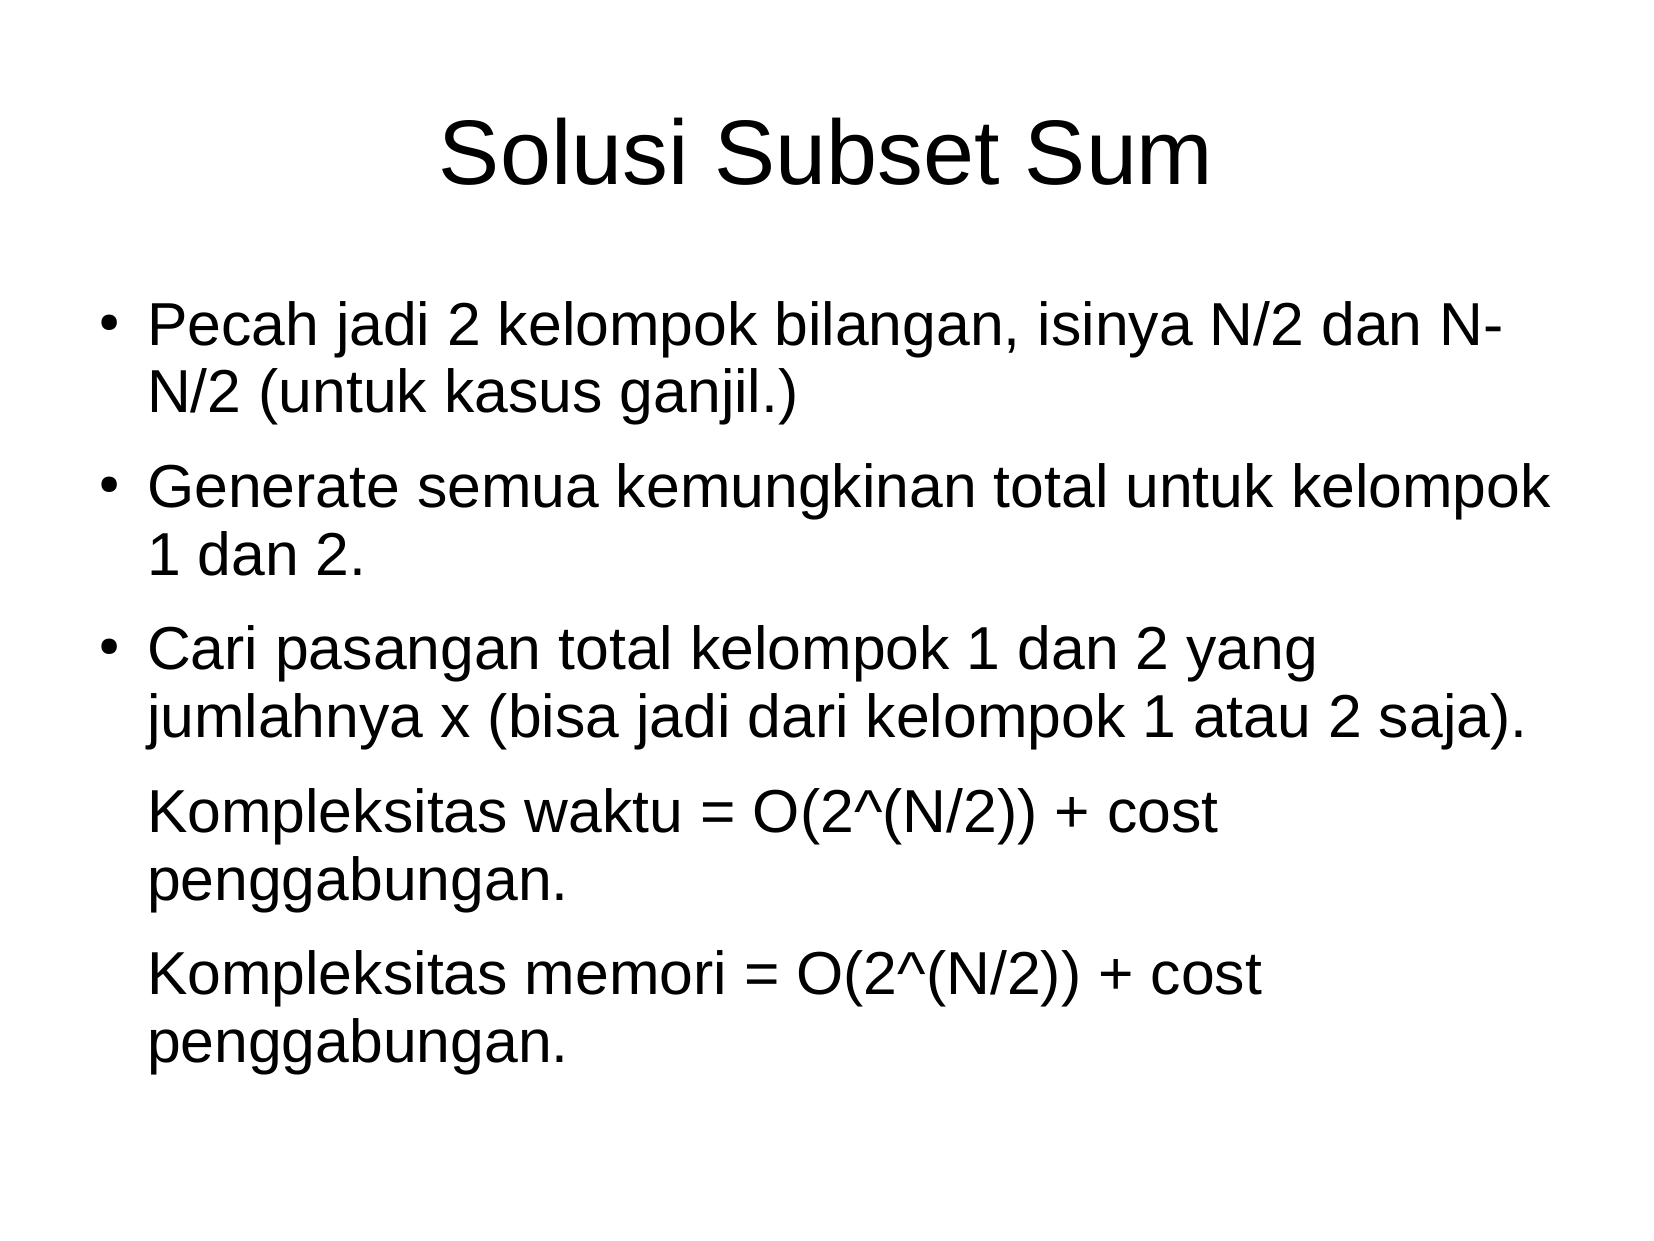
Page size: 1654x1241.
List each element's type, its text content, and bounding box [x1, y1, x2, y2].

list Pecah jadi 2 kelompok bilangan, isinya N/2 dan N-N/2 (untuk kasus ganjil.) Generate semua kemungkinan total untuk kelompok 1 dan 2. Cari pasangan total kelompok 1 dan 2 yang jumlahnya x (bisa jadi dari kelompok 1 atau 2 saja). Kompleksitas waktu = O(2^(N/2)) + cost penggabungan. Kompleksitas memori = O(2^(N/2)) + cost penggabungan. [82, 290, 1571, 1081]
title Solusi Subset Sum [82, 49, 1571, 257]
